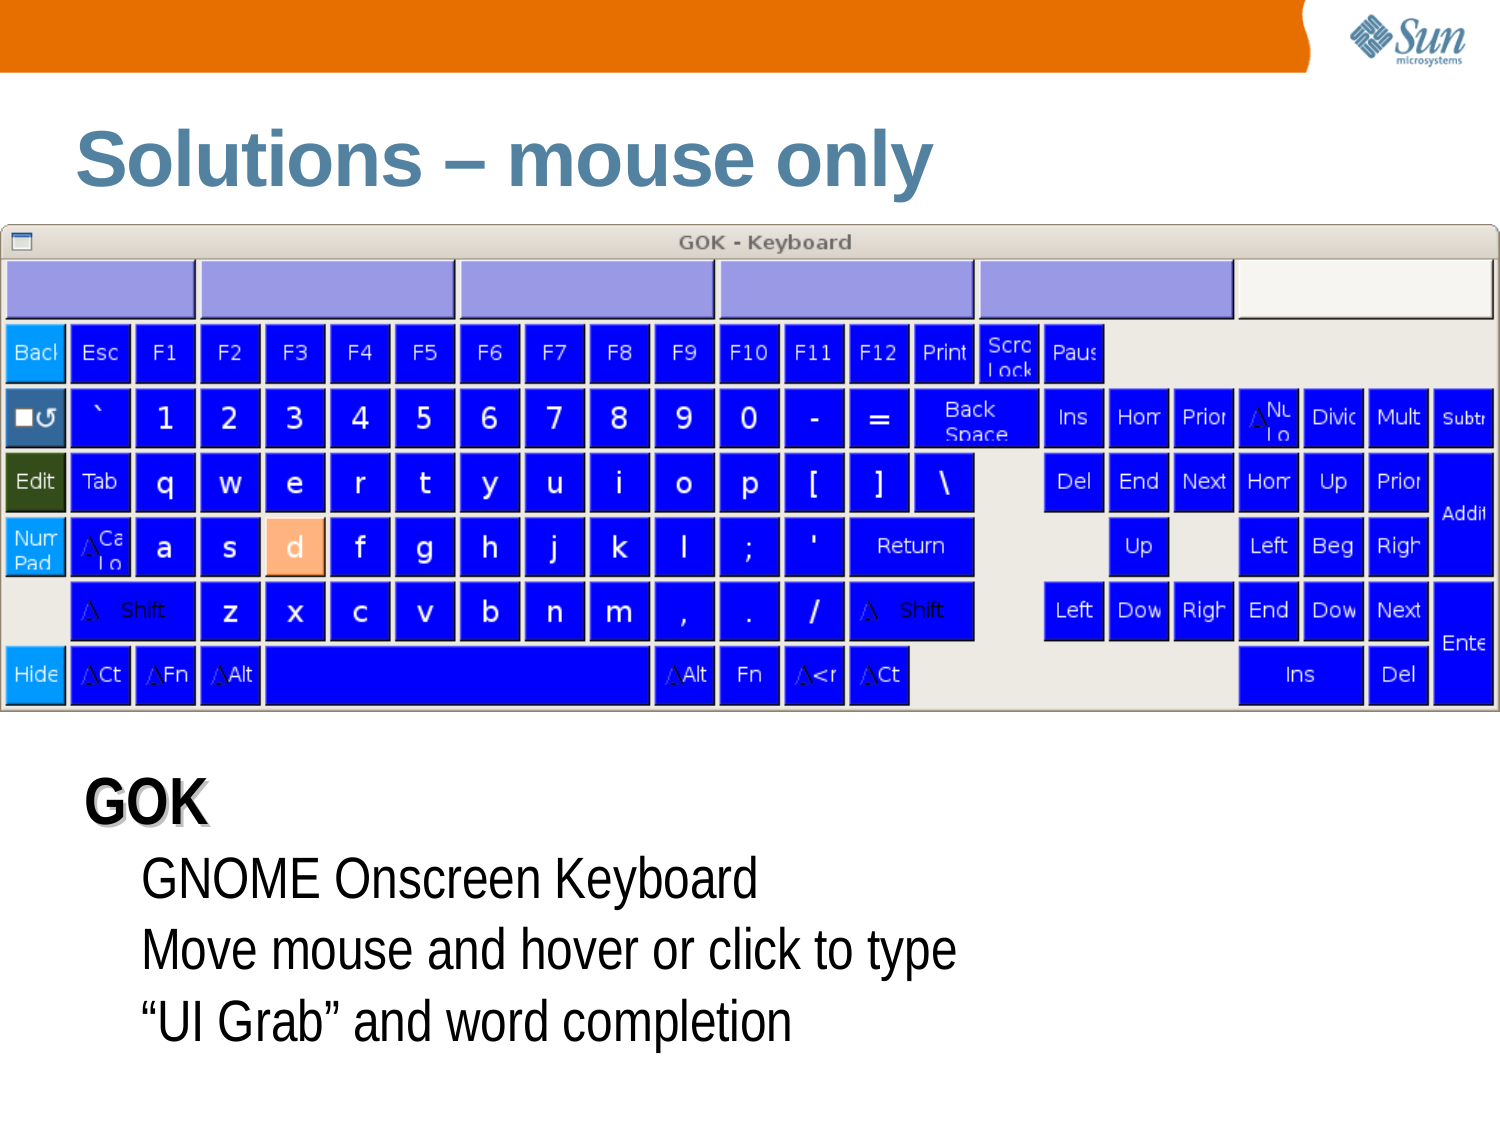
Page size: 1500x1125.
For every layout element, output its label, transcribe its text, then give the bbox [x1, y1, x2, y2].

title Solutions – mouse only [75, 122, 1438, 224]
picture [0, 224, 1500, 712]
picture [0, 0, 1500, 75]
list GOK GNOME Onscreen Keyboard Move mouse and hover or click to type “UI Grab” and word completion [64, 772, 1402, 1068]
